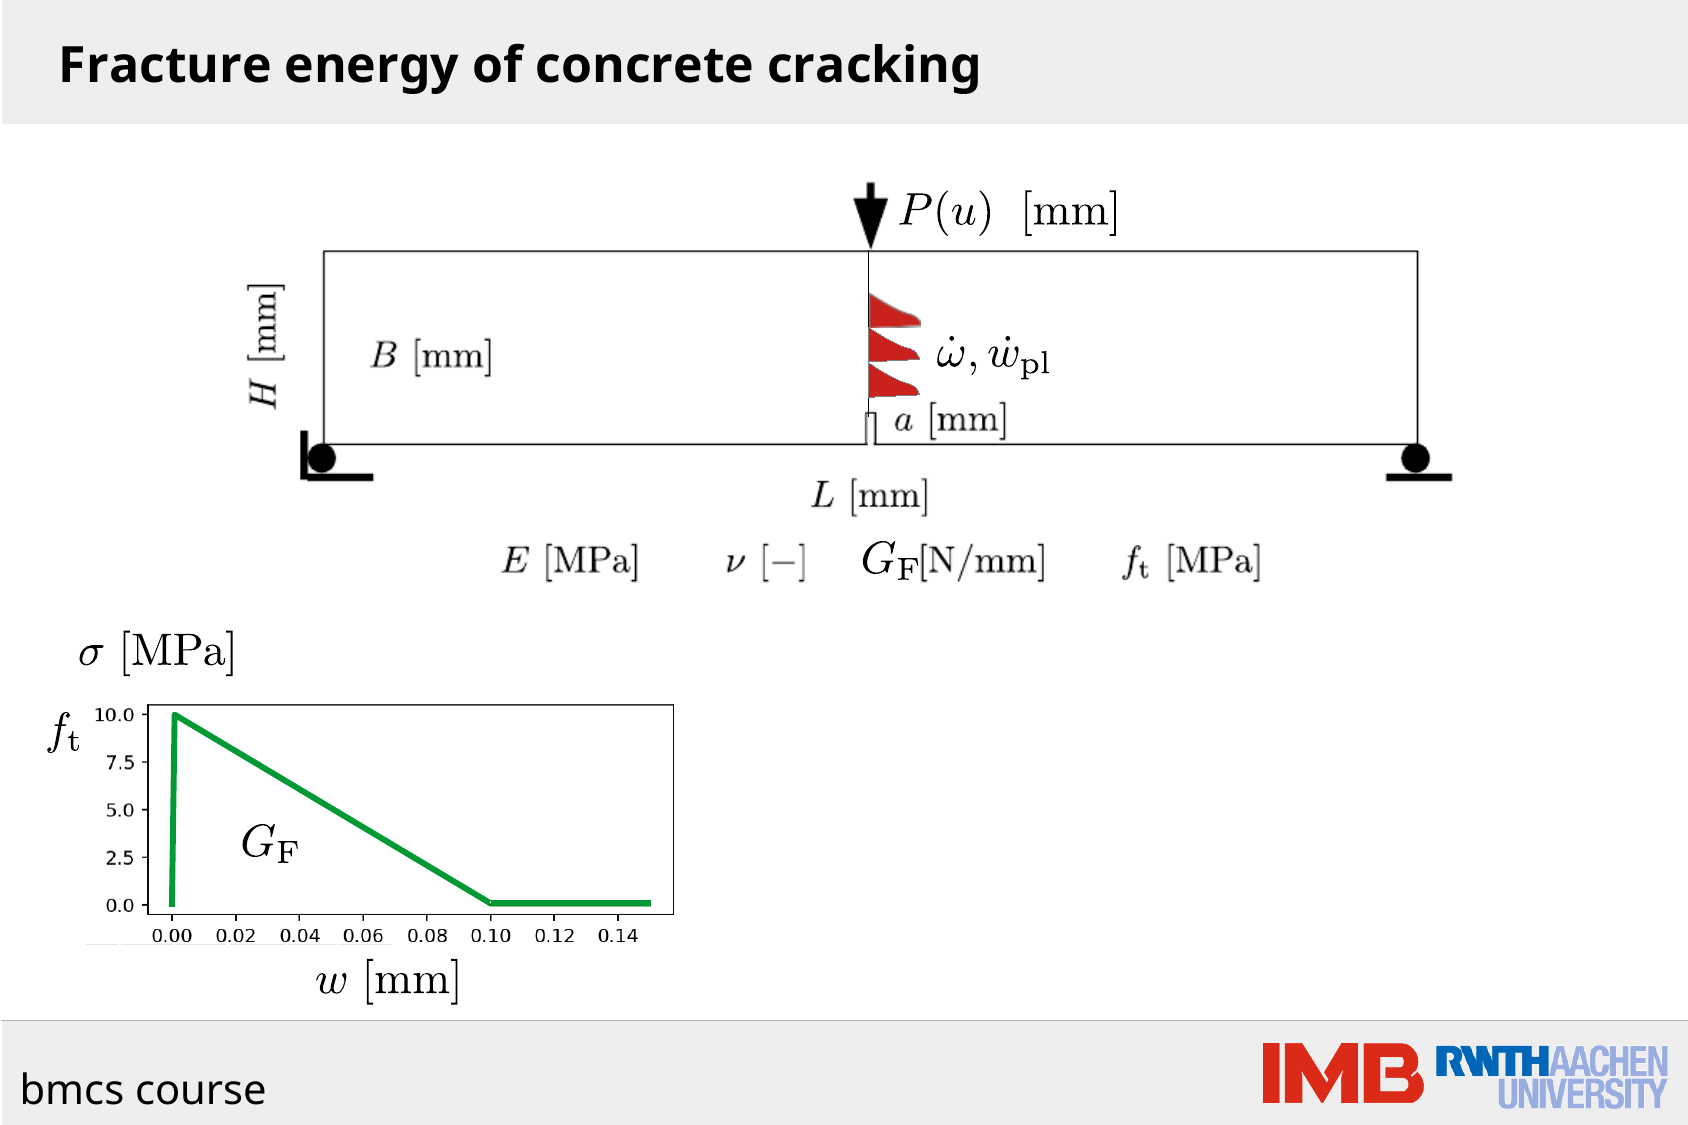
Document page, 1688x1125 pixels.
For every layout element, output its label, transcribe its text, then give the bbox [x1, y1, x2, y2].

picture [86, 694, 681, 945]
text_box [155, 710, 485, 908]
picture [313, 957, 465, 1007]
picture [239, 169, 1457, 590]
picture [76, 628, 240, 678]
text_box [857, 530, 919, 602]
text_box [868, 327, 920, 398]
picture [44, 712, 82, 753]
picture [1263, 1043, 1424, 1103]
picture [1436, 1045, 1668, 1109]
title Fracture energy of concrete cracking [58, 24, 1651, 100]
text_box [890, 175, 1206, 247]
